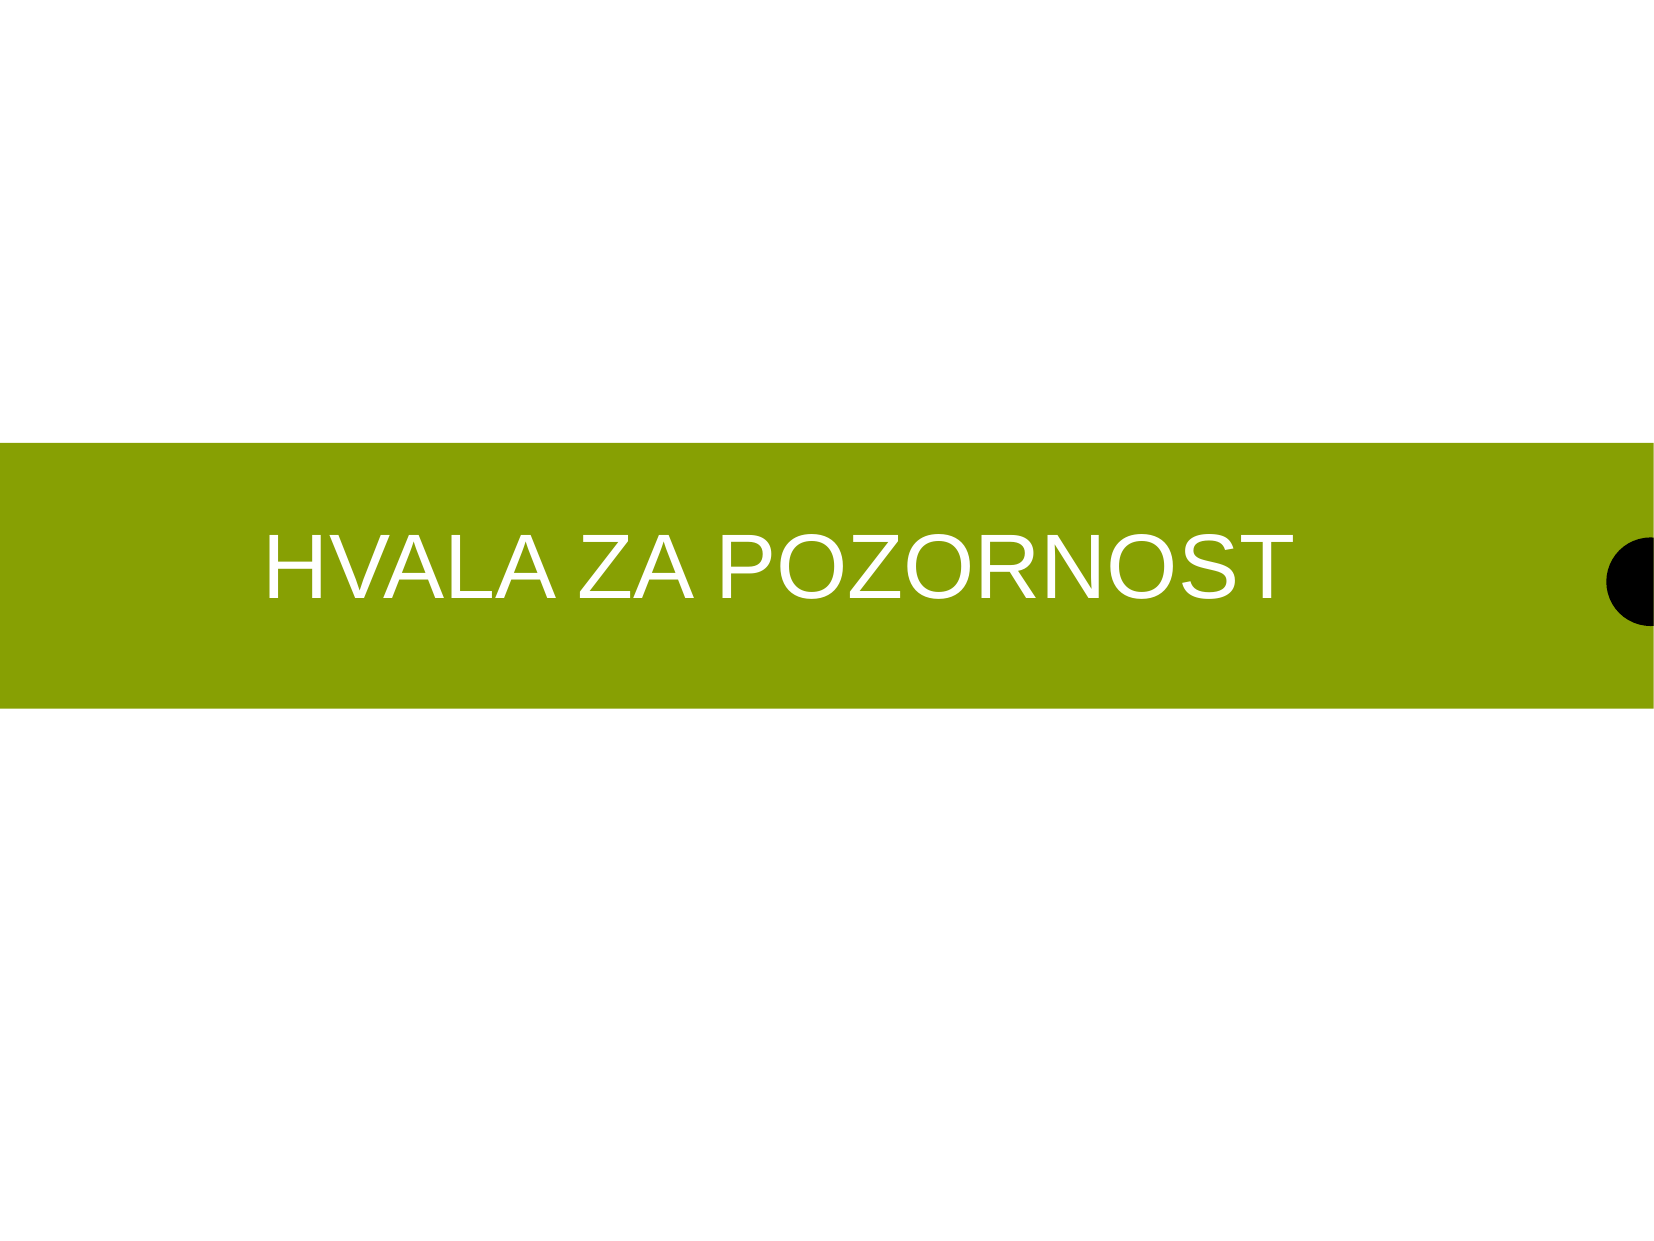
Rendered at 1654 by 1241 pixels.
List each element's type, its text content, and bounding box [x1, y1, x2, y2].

title HVALA ZA POZORNOST [11, 495, 1548, 638]
